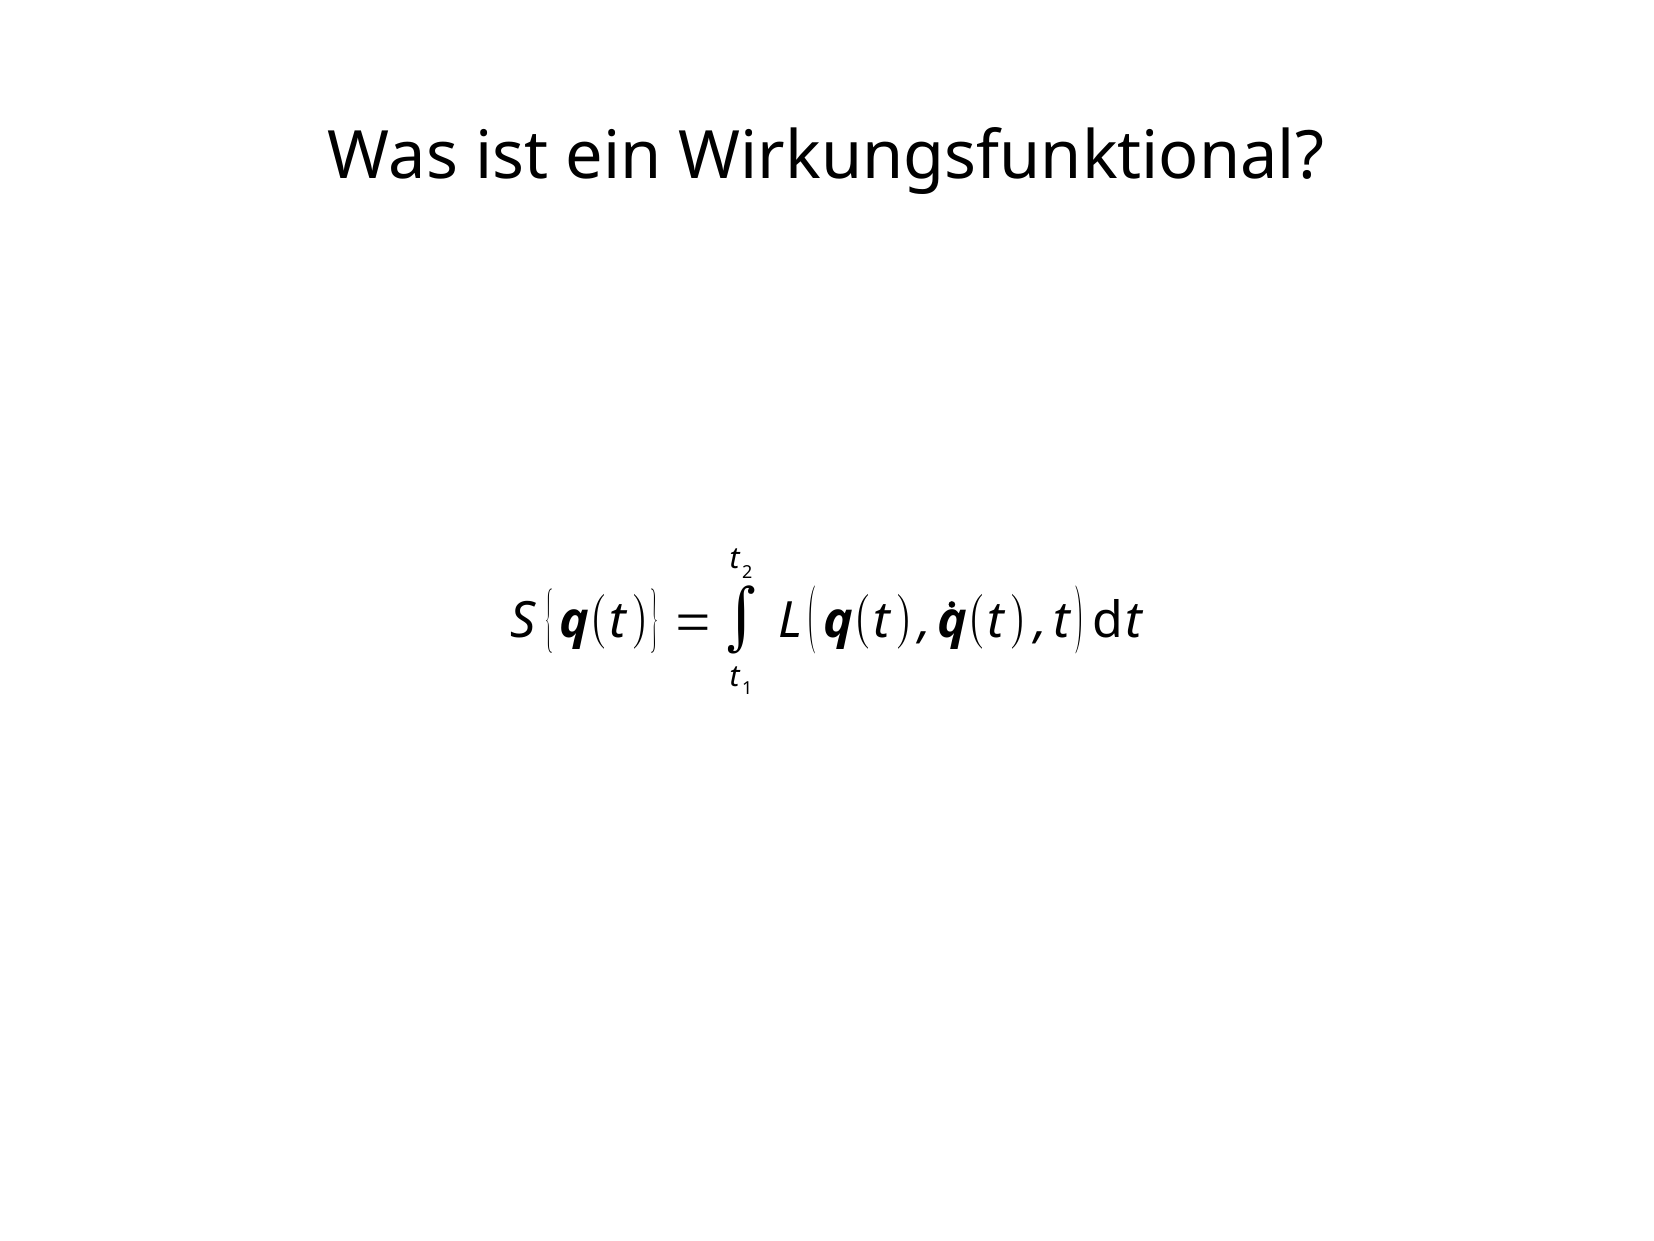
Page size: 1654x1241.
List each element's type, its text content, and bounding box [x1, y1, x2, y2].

chart [503, 540, 1151, 700]
title Was ist ein Wirkungsfunktional? [82, 49, 1571, 257]
